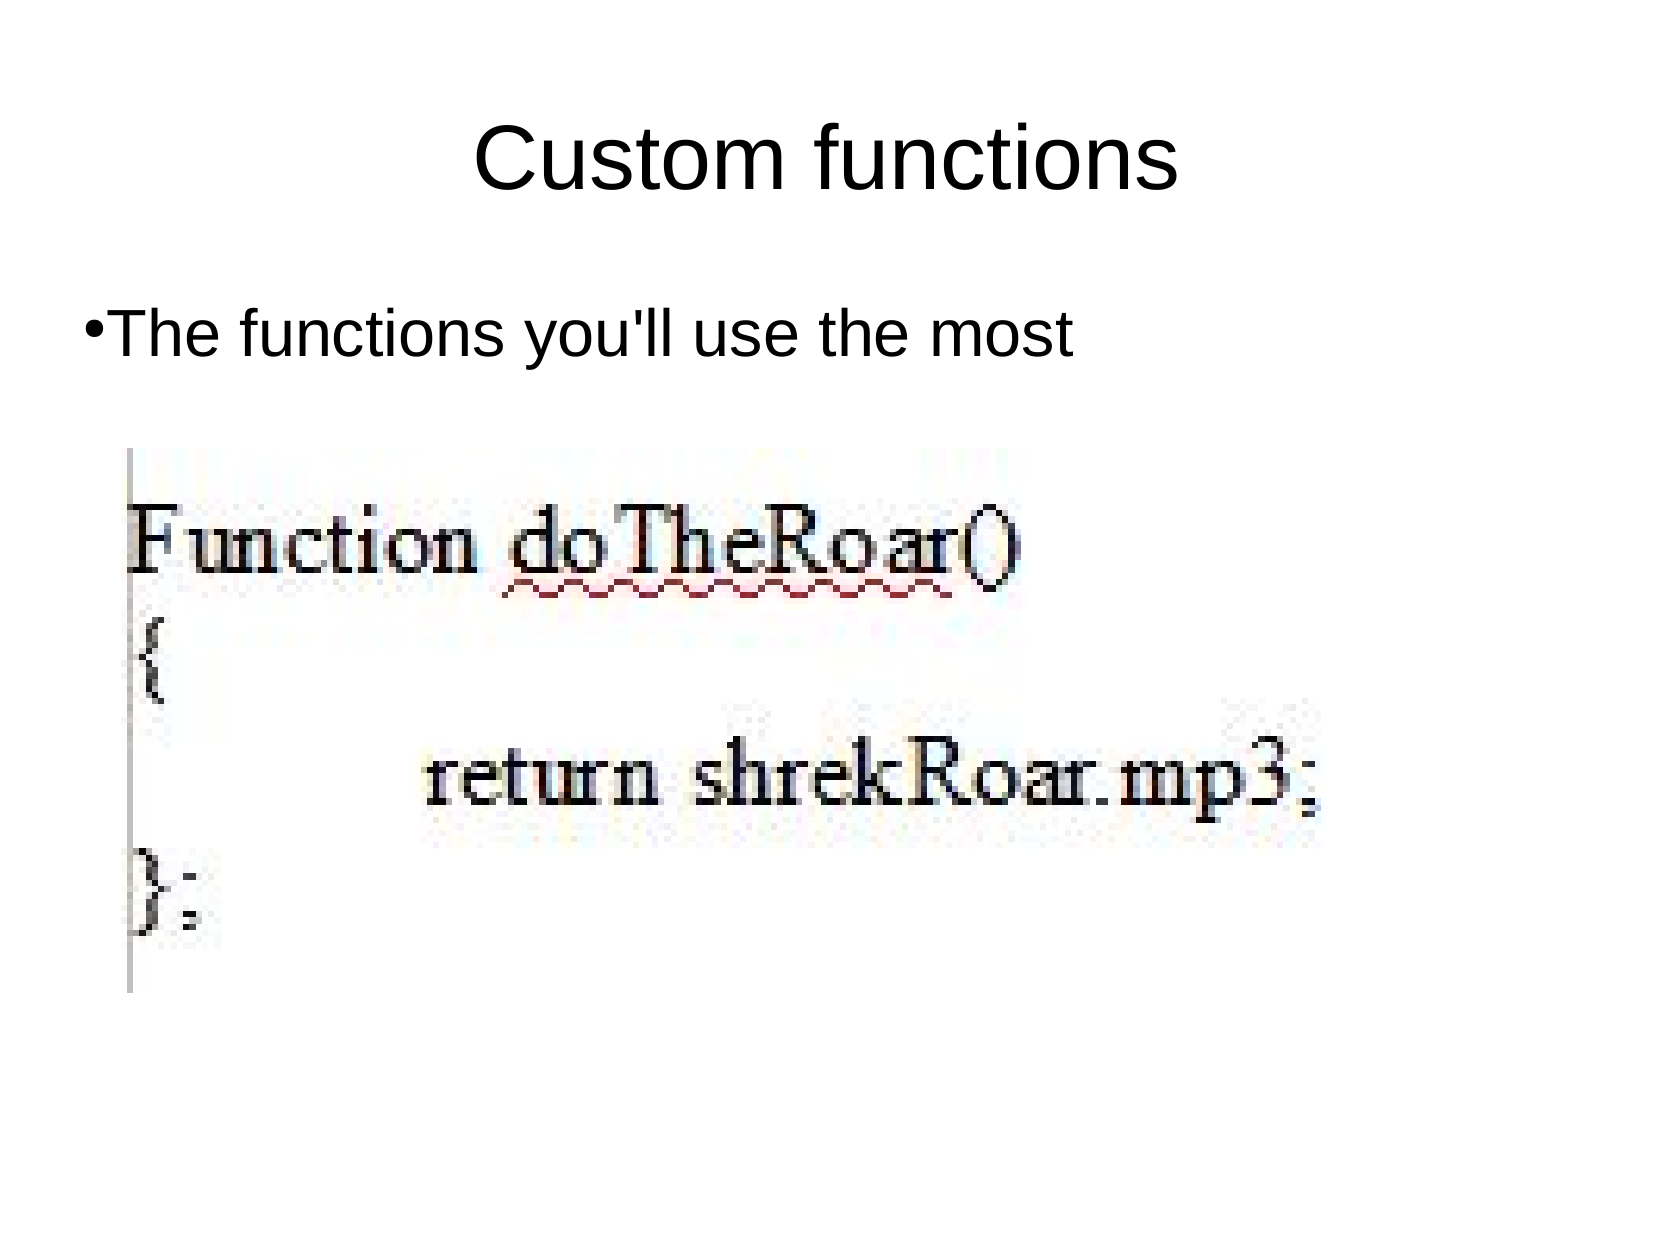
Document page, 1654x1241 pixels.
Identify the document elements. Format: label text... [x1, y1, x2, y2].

list The functions you'll use the most [82, 290, 1571, 1109]
picture [121, 448, 1359, 993]
title Custom functions [82, 49, 1571, 257]
